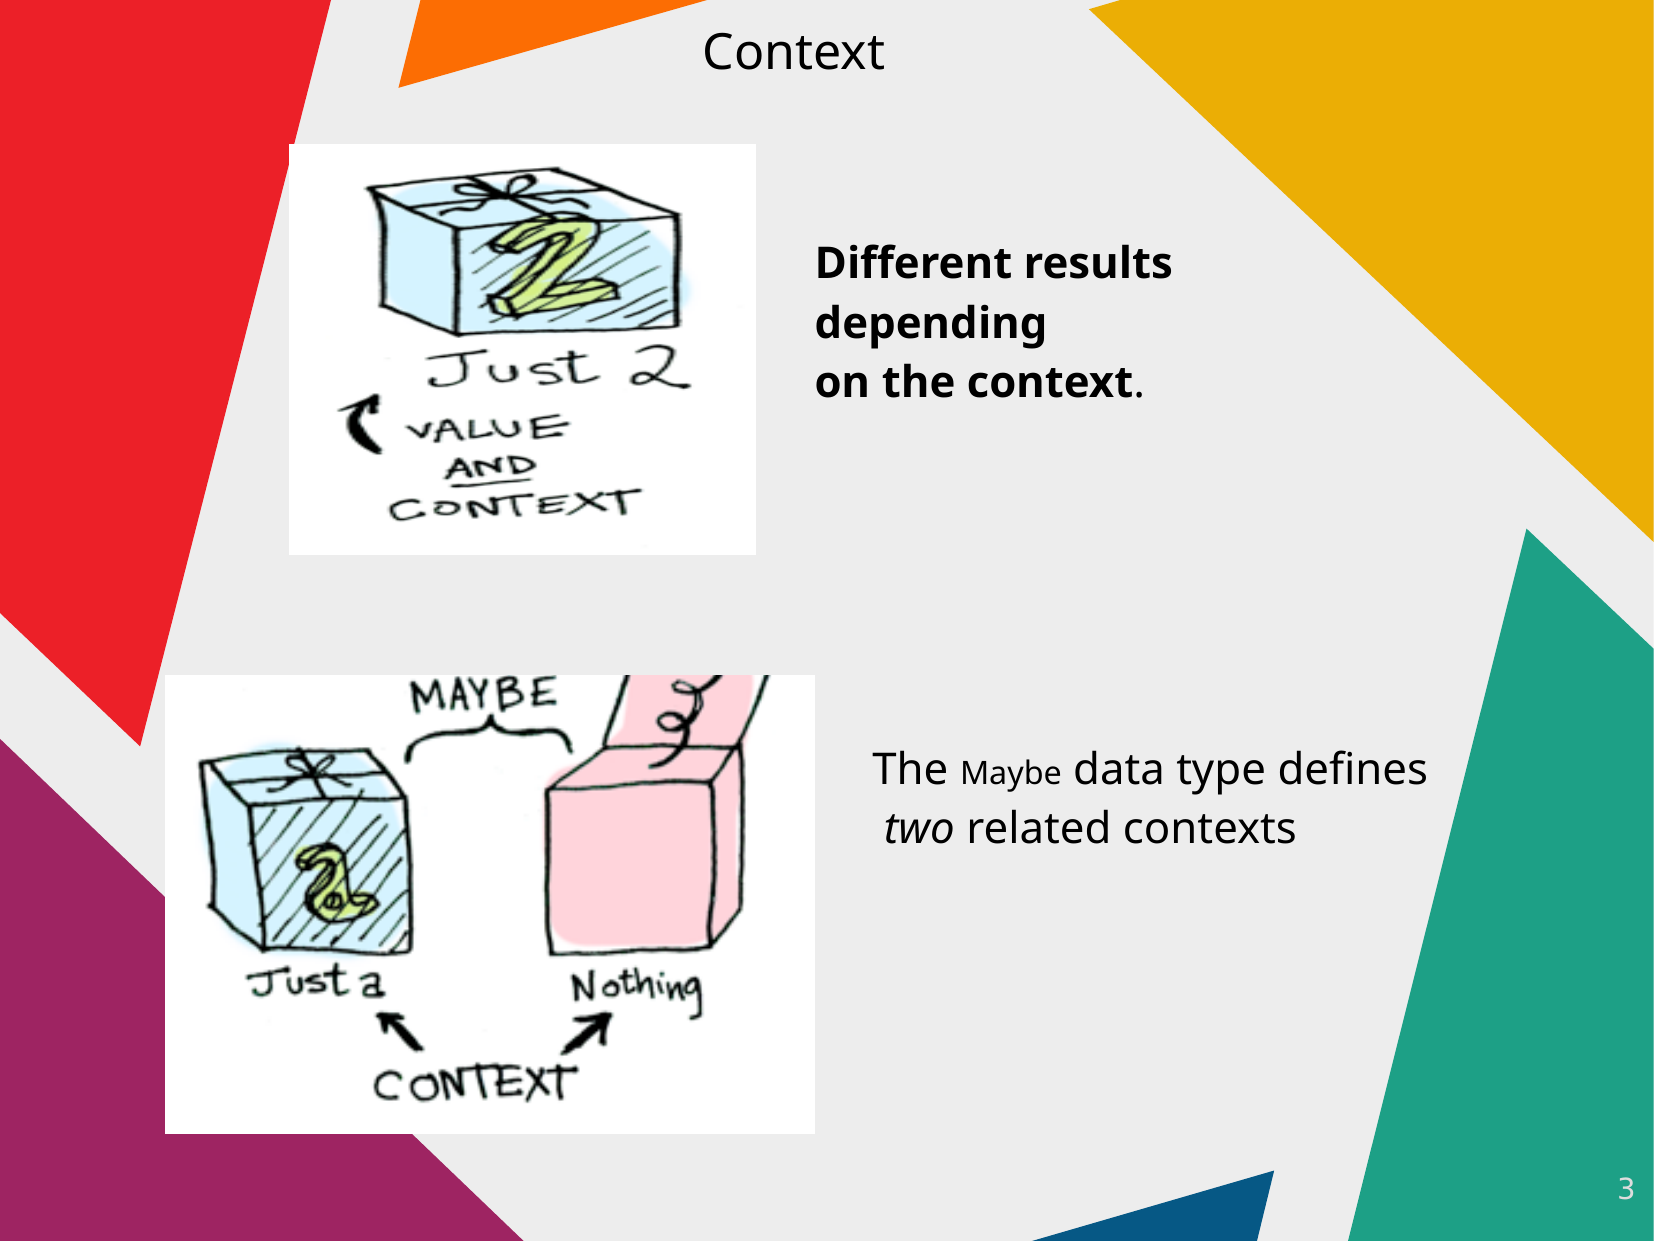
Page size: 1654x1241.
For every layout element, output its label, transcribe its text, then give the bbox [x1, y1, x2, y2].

picture [289, 144, 756, 555]
text_box The Maybe data type defines two related contexts [857, 730, 1465, 981]
picture [165, 675, 815, 1134]
title Context [253, 0, 1335, 154]
text_box Different results depending on the context. [799, 224, 1234, 425]
